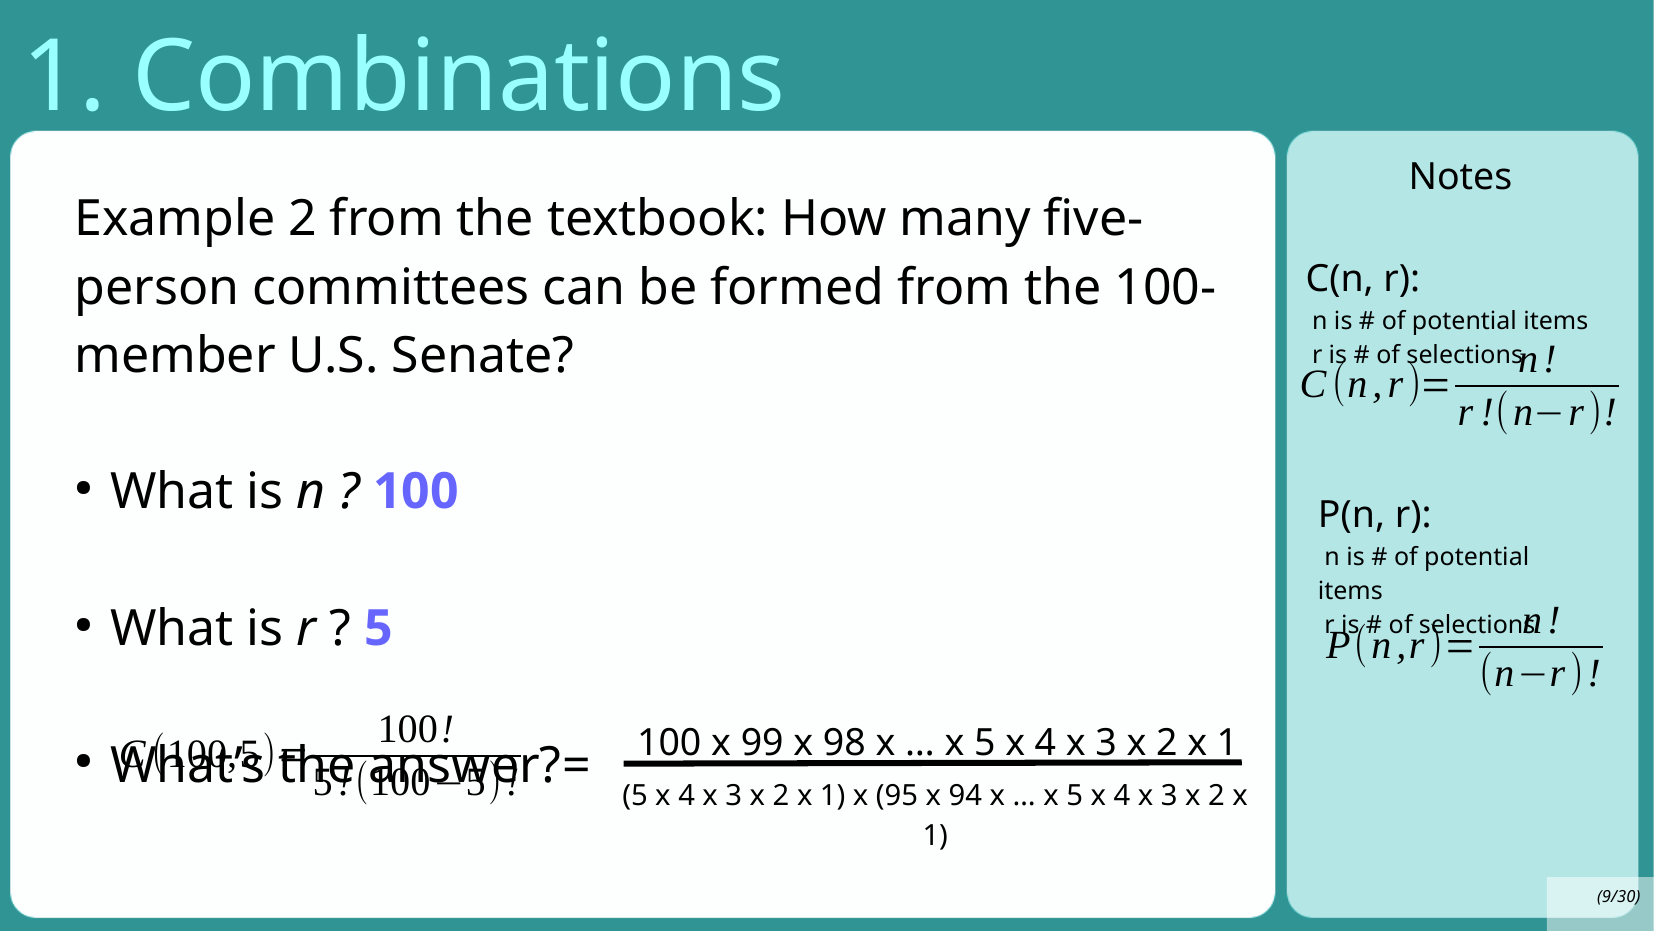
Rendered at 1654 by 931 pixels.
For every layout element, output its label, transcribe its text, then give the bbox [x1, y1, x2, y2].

text_box Example 2 from the textbook: How many five-person committees can be formed from the 100-member U.S. Senate? What is n ? 100 What is r ? 5 What’s the answer? [74, 182, 1244, 743]
text_box (5 x 4 x 3 x 2 x 1) x (95 x 94 x … x 5 x 4 x 3 x 2 x 1) [596, 767, 1274, 819]
picture [0, 0, 1654, 931]
text_box = [535, 721, 618, 793]
text_box (<number>/30) [1546, 877, 1654, 931]
text_box P(n, r): n is # of potential items r is # of selections [1303, 480, 1607, 593]
title 1. Combinations [22, 13, 1511, 130]
text_box Notes C(n, r): n is # of potential items r is # of selections [1290, 141, 1631, 337]
text_box 100 x 99 x 98 x … x 5 x 4 x 3 x 2 x 1 [622, 707, 1274, 765]
chart [1313, 598, 1614, 698]
chart [1289, 337, 1632, 437]
chart [108, 707, 532, 807]
